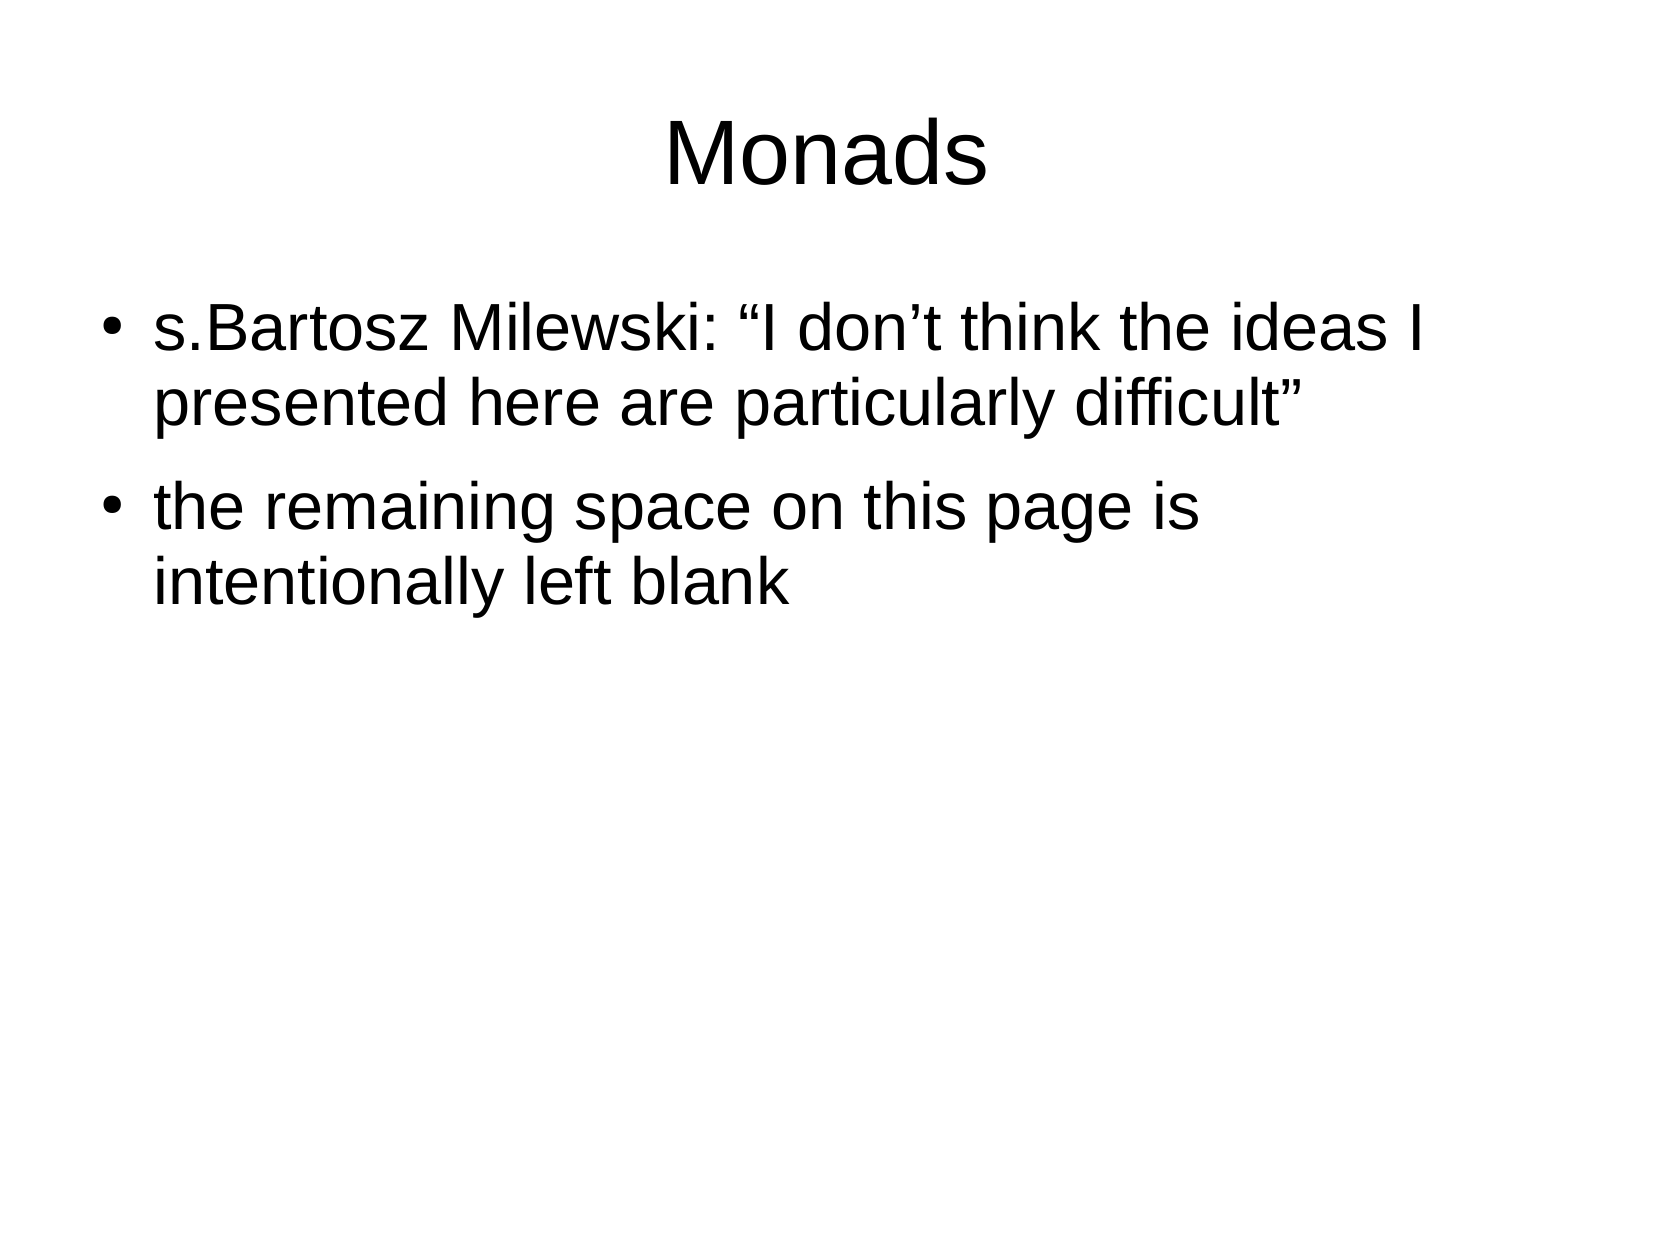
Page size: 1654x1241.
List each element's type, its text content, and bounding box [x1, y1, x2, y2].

text_box [82, 290, 1571, 1010]
title Monads [82, 49, 1571, 257]
